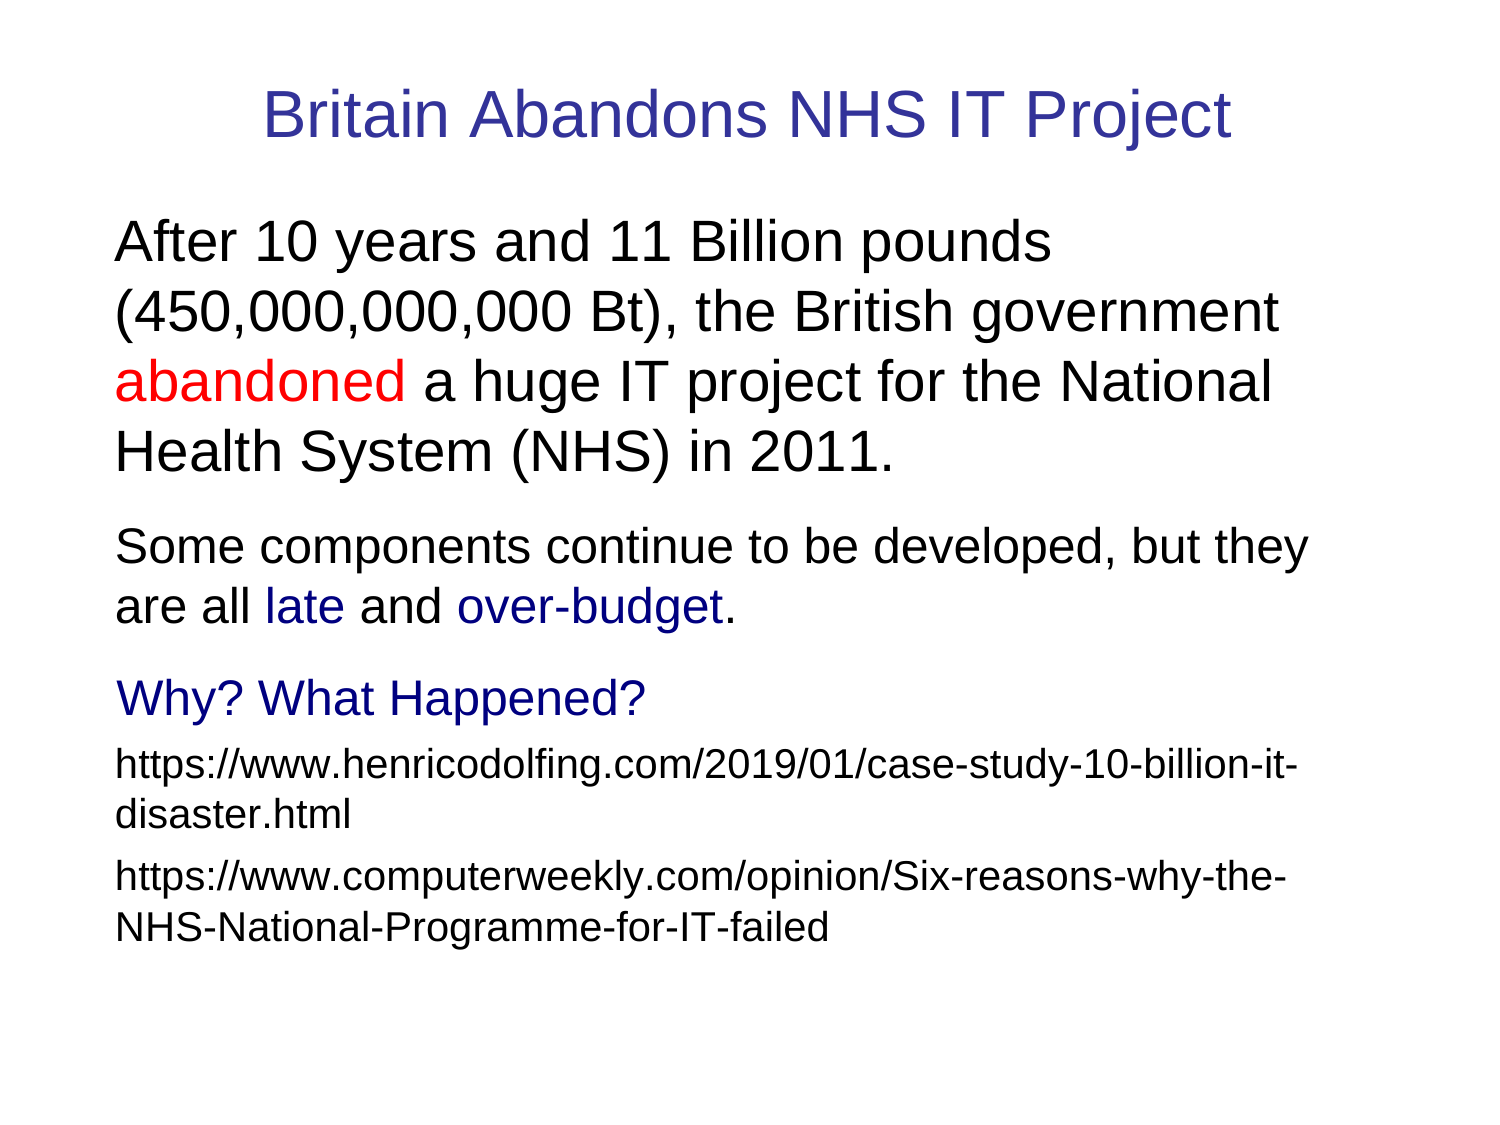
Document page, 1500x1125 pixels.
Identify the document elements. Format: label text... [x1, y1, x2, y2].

list After 10 years and 11 Billion pounds (450,000,000,000 Bt), the British government abandoned a huge IT project for the National Health System (NHS) in 2011. Some components continue to be developed, but they are all late and over-budget. Why? What Happened? https://www.henricodolfing.com/2019/01/case-study-10-billion-it-disaster.html https://www.computerweekly.com/opinion/Six-reasons-why-the-NHS-National-Programme-for-IT-failed [100, 195, 1395, 1003]
title Britain Abandons NHS IT Project [100, 42, 1395, 180]
